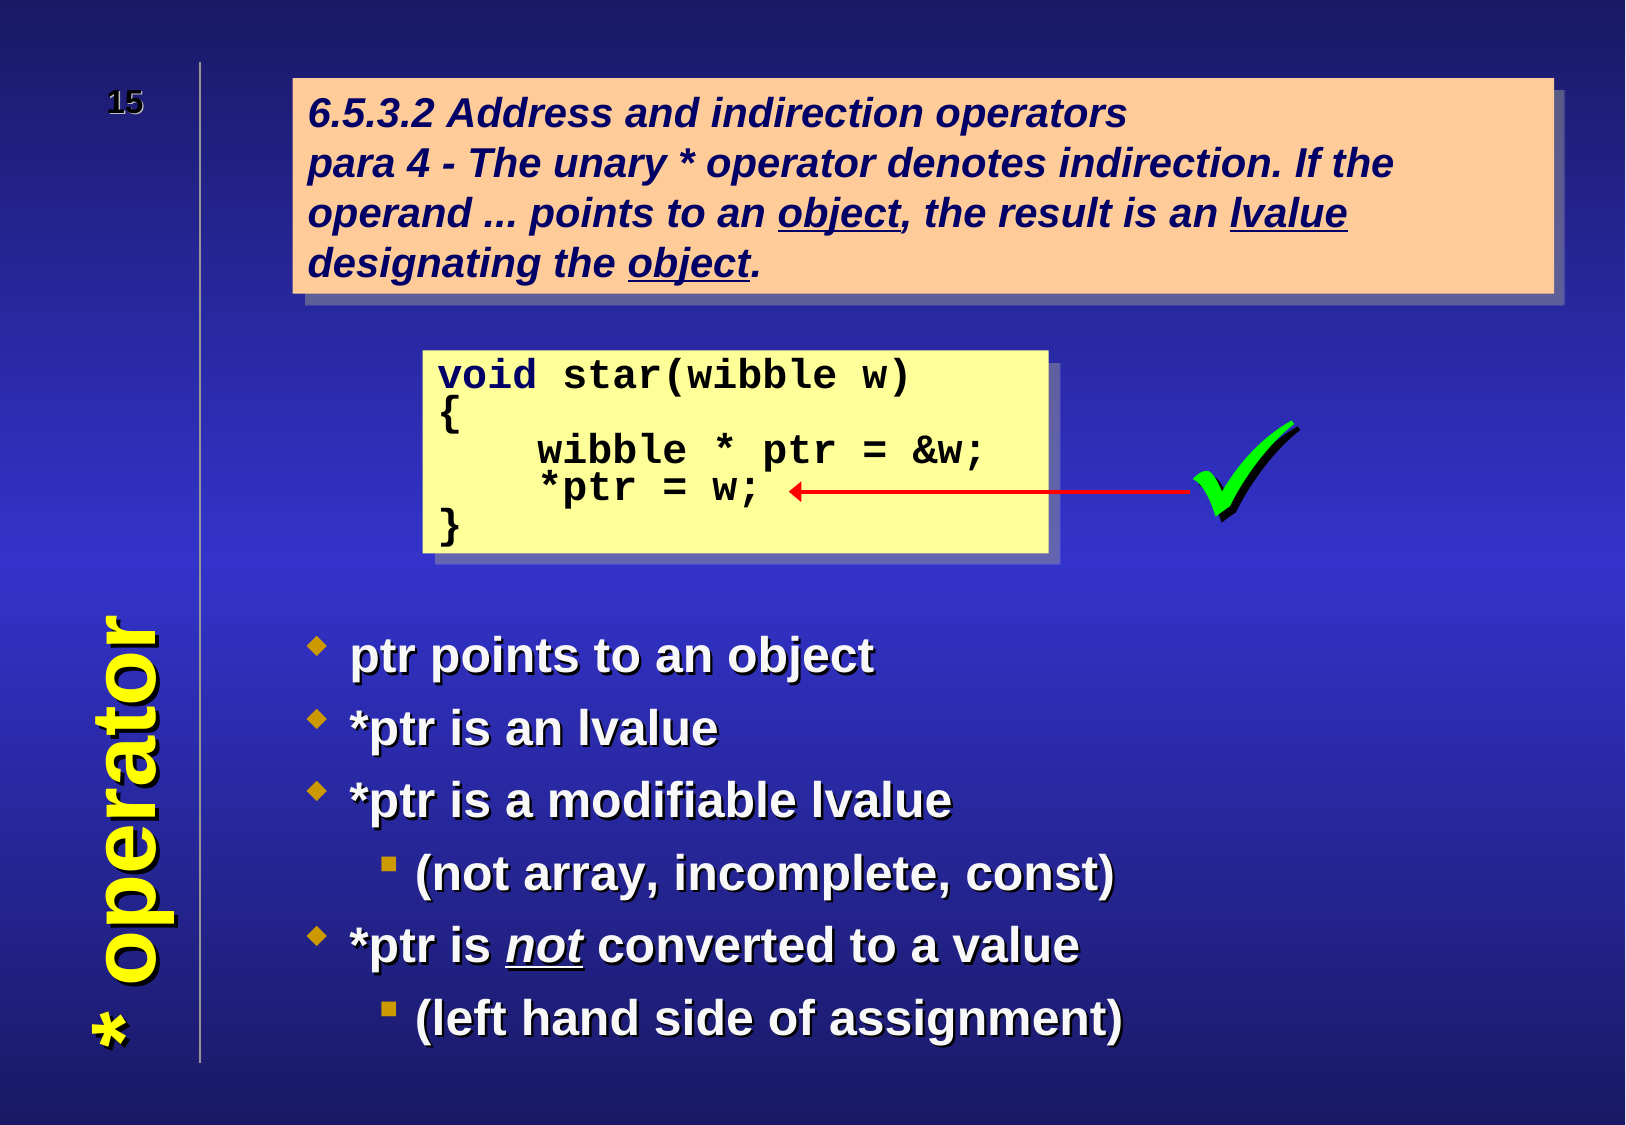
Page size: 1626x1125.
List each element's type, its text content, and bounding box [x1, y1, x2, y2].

text_box 6.5.3.2 Address and indirection operators para 4 - The unary * operator denotes indirection. If the operand ... points to an object, the result is an lvalue designating the object. [292, 78, 1555, 294]
text_box void star(wibble w) { wibble * ptr = &w; *ptr = w; } [422, 350, 1049, 554]
title * operator [50, 187, 188, 1063]
text_box  [1166, 379, 1356, 575]
list ptr points to an object *ptr is an lvalue *ptr is a modifiable lvalue (not array, incomplete, const) *ptr is not converted to a value (left hand side of assignment) [212, 62, 1550, 1125]
